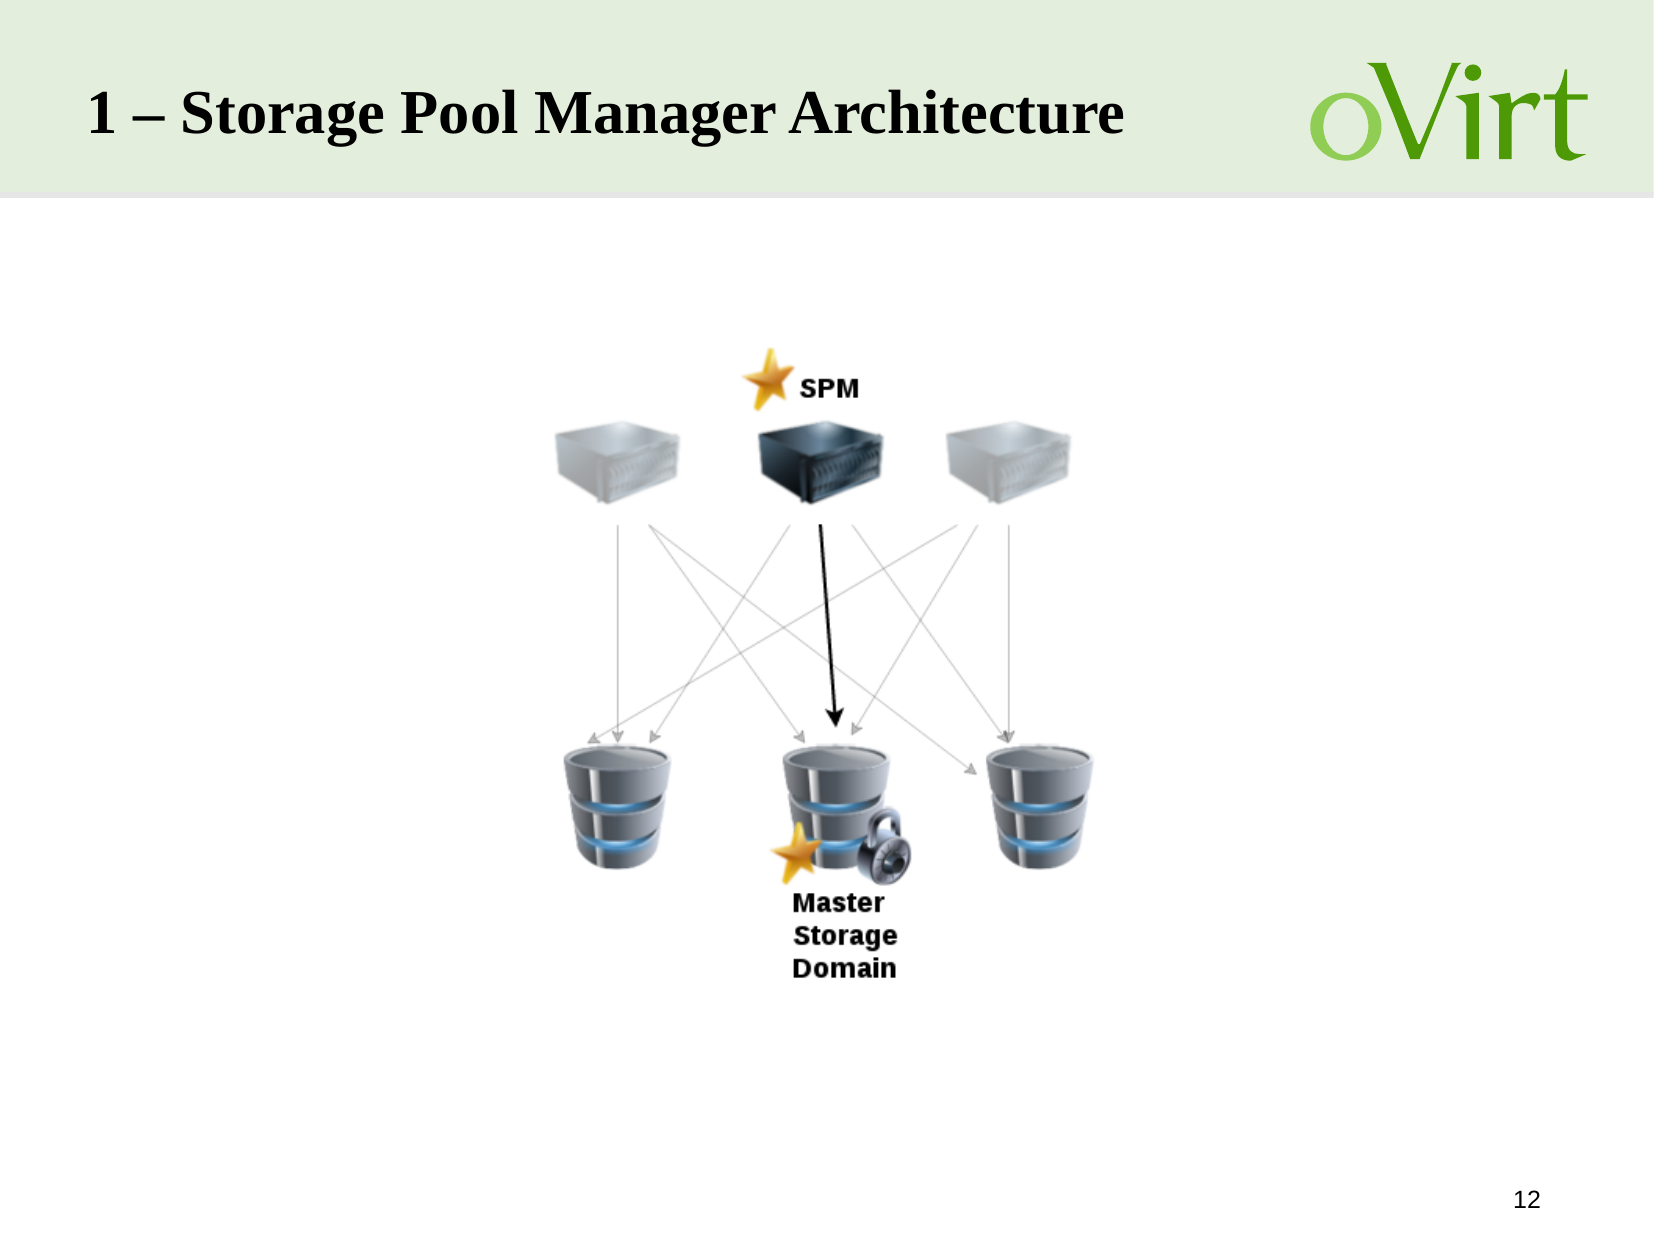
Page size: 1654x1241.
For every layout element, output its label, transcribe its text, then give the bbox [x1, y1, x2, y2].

picture [525, 337, 1146, 1004]
title 1 – Storage Pool Manager Architecture [86, 36, 1307, 188]
